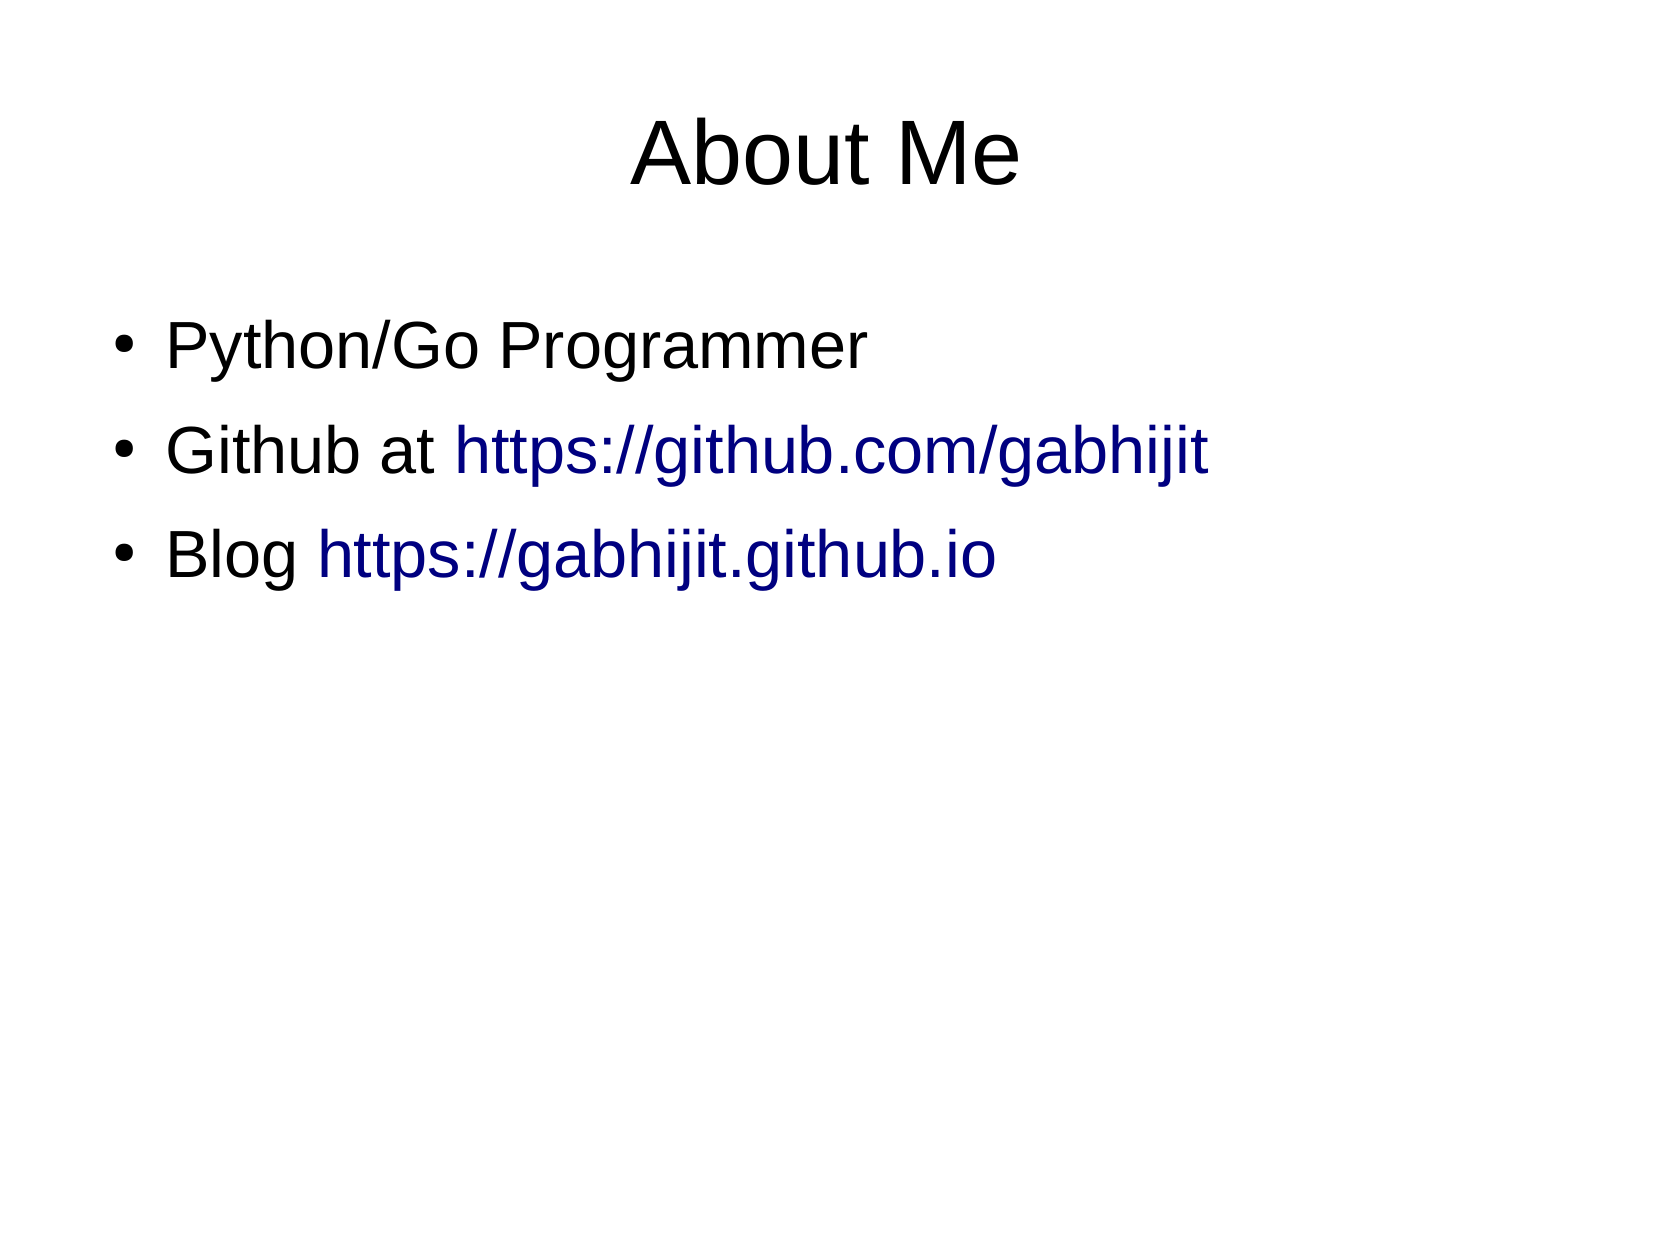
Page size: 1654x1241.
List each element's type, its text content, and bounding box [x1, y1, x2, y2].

list Python/Go Programmer Github at https://github.com/gabhijit Blog https://gabhijit.github.io [94, 308, 1583, 1028]
title About Me [82, 49, 1571, 257]
